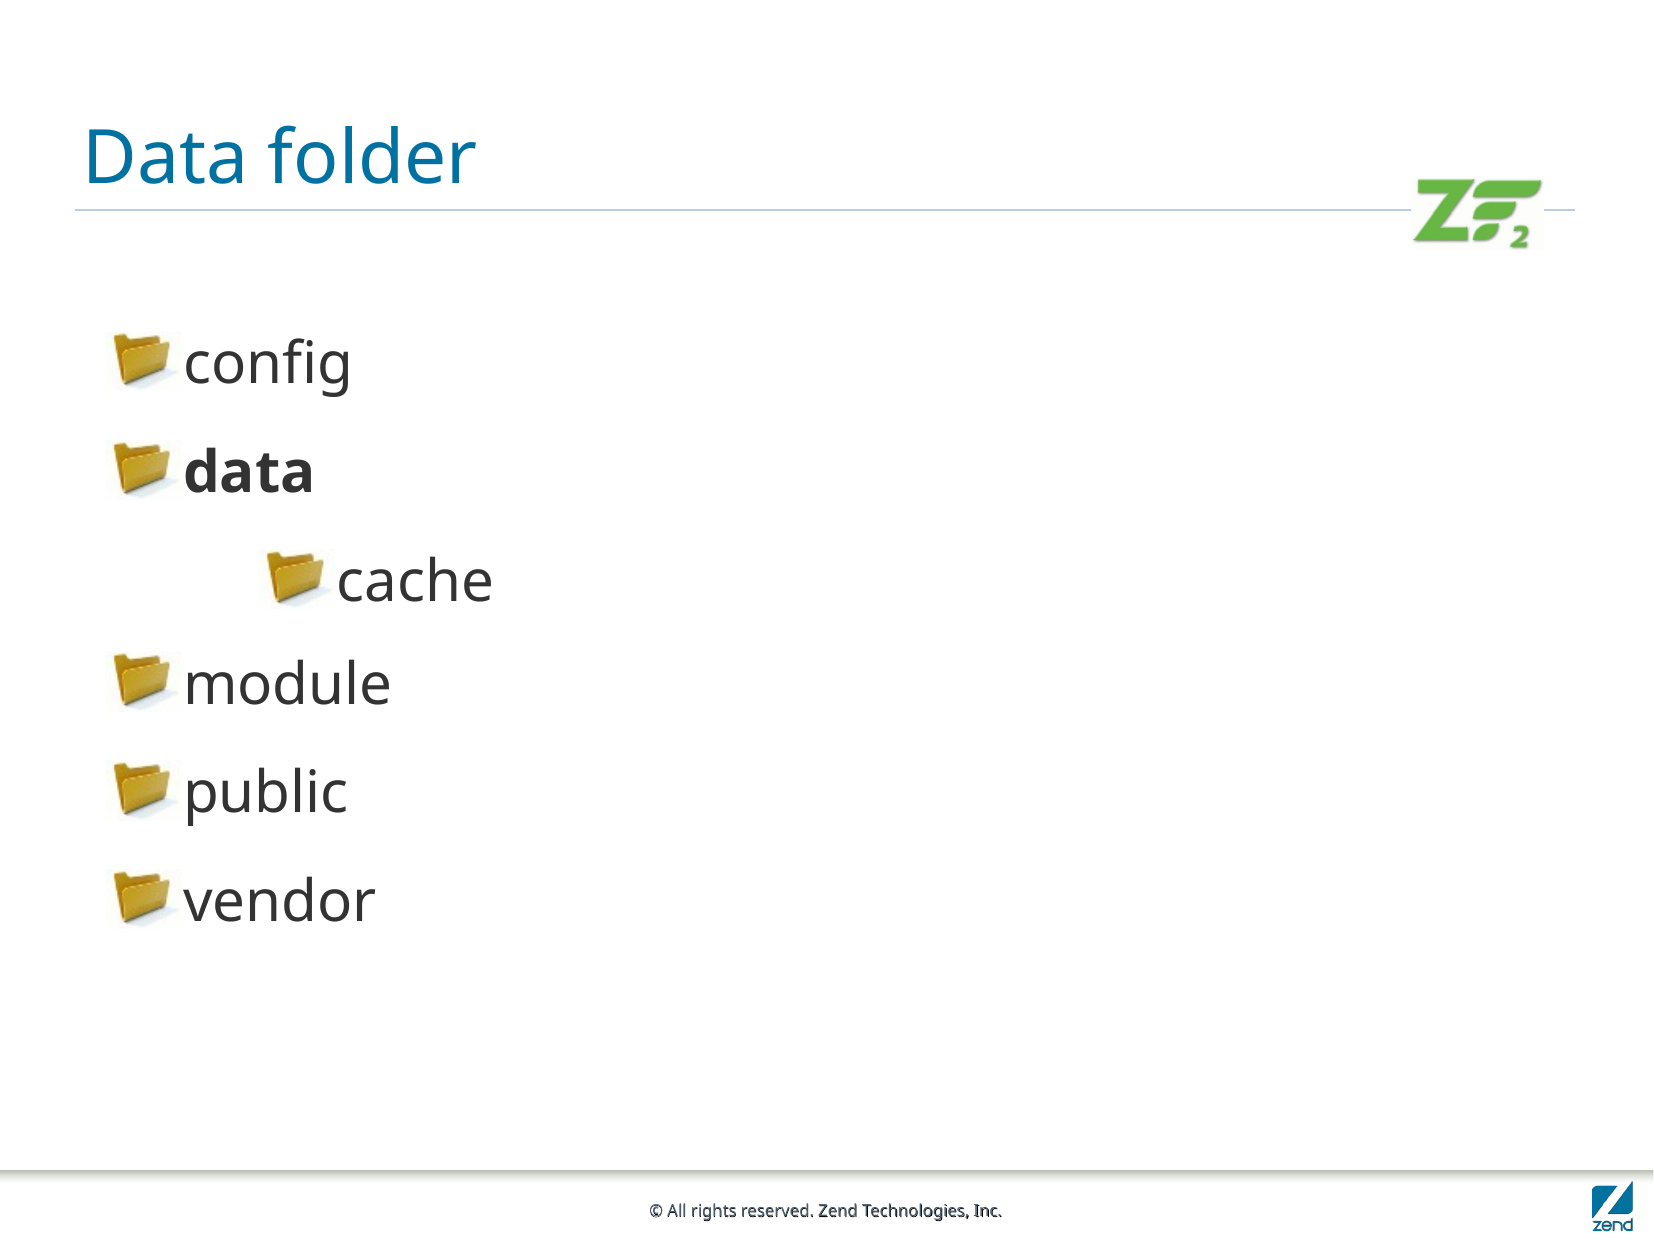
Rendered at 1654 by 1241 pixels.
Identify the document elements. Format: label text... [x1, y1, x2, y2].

list config data cache module public vendor [87, 321, 1573, 1193]
picture [1573, 1170, 1654, 1232]
picture [1411, 177, 1544, 250]
title Data folder [82, 17, 1571, 206]
picture [0, 1170, 87, 1184]
